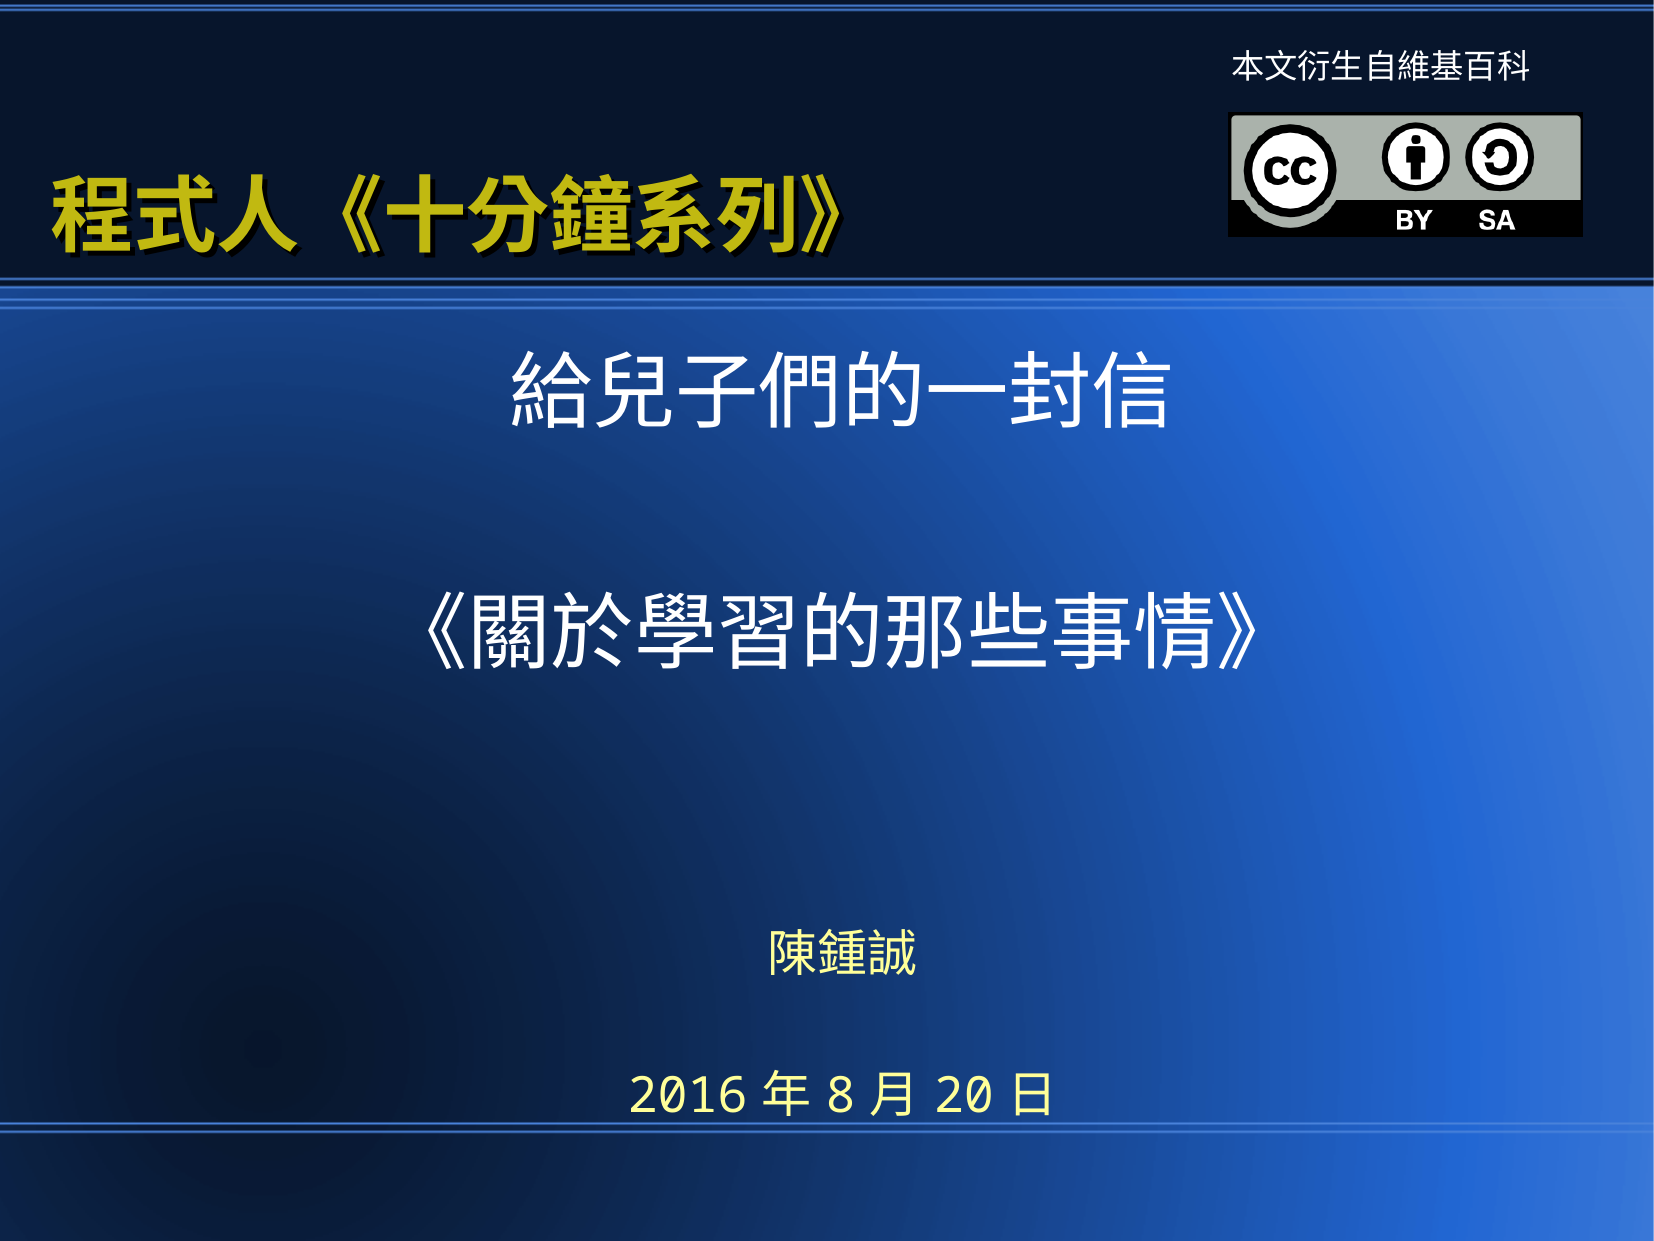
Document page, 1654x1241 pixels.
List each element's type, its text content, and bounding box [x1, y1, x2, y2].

subtitle 給兒子們的一封信 《關於學習的那些事情》 陳鍾誠 2016年8月20日 [59, 326, 1626, 1126]
picture [0, 0, 1654, 1241]
text_box 程式人《十分鐘系列》 [35, 141, 981, 343]
text_box 本文衍生自維基百科 [1216, 32, 1622, 95]
